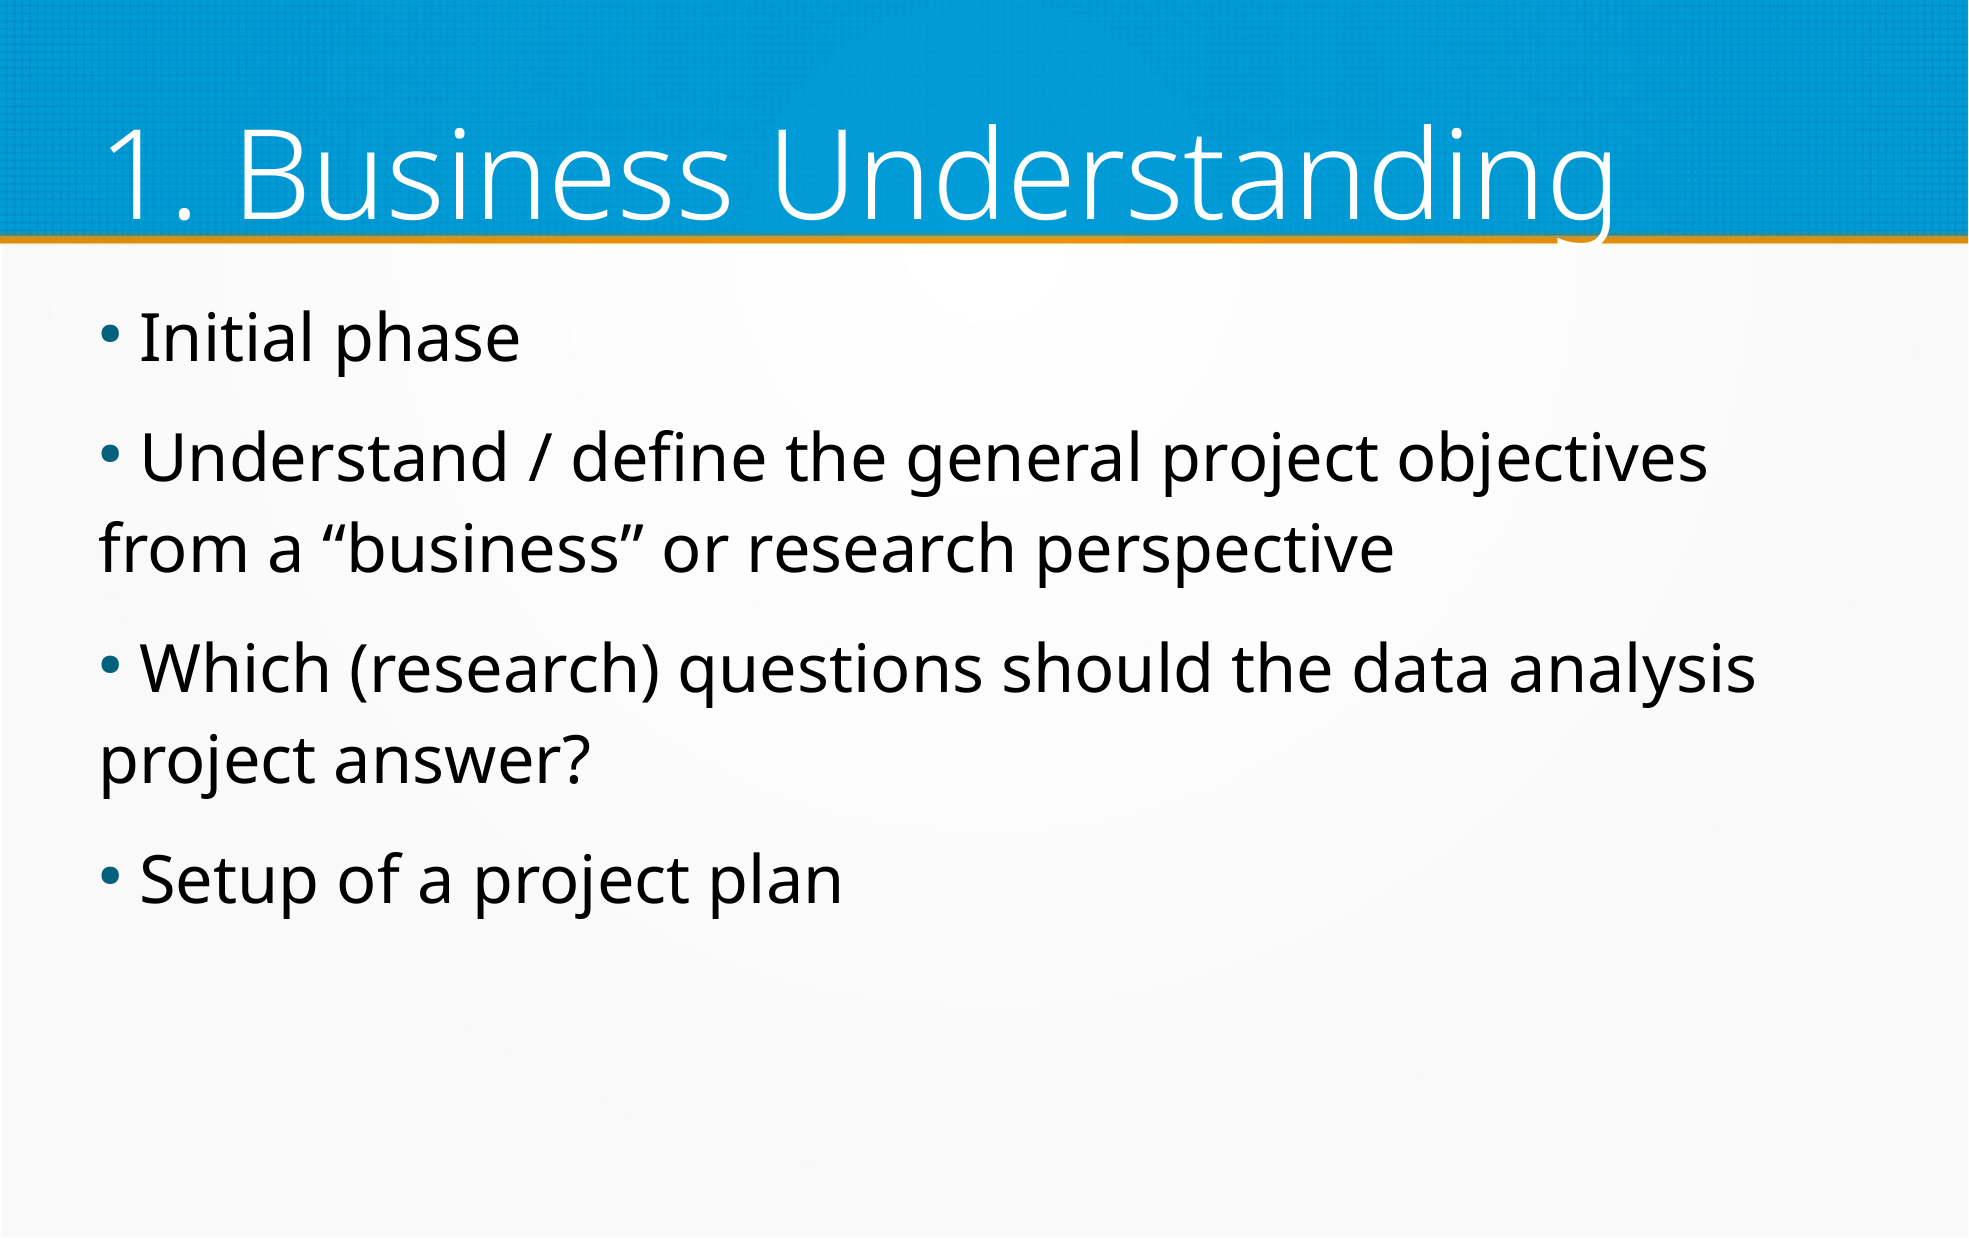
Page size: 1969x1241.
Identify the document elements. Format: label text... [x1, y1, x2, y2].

list Initial phase Understand / define the general project objectives from a “business” or research perspective Which (research) questions should the data analysis project answer? Setup of a project plan [98, 290, 1870, 1156]
title 1. Business Understanding [98, 49, 1870, 257]
picture [0, 233, 1969, 1241]
